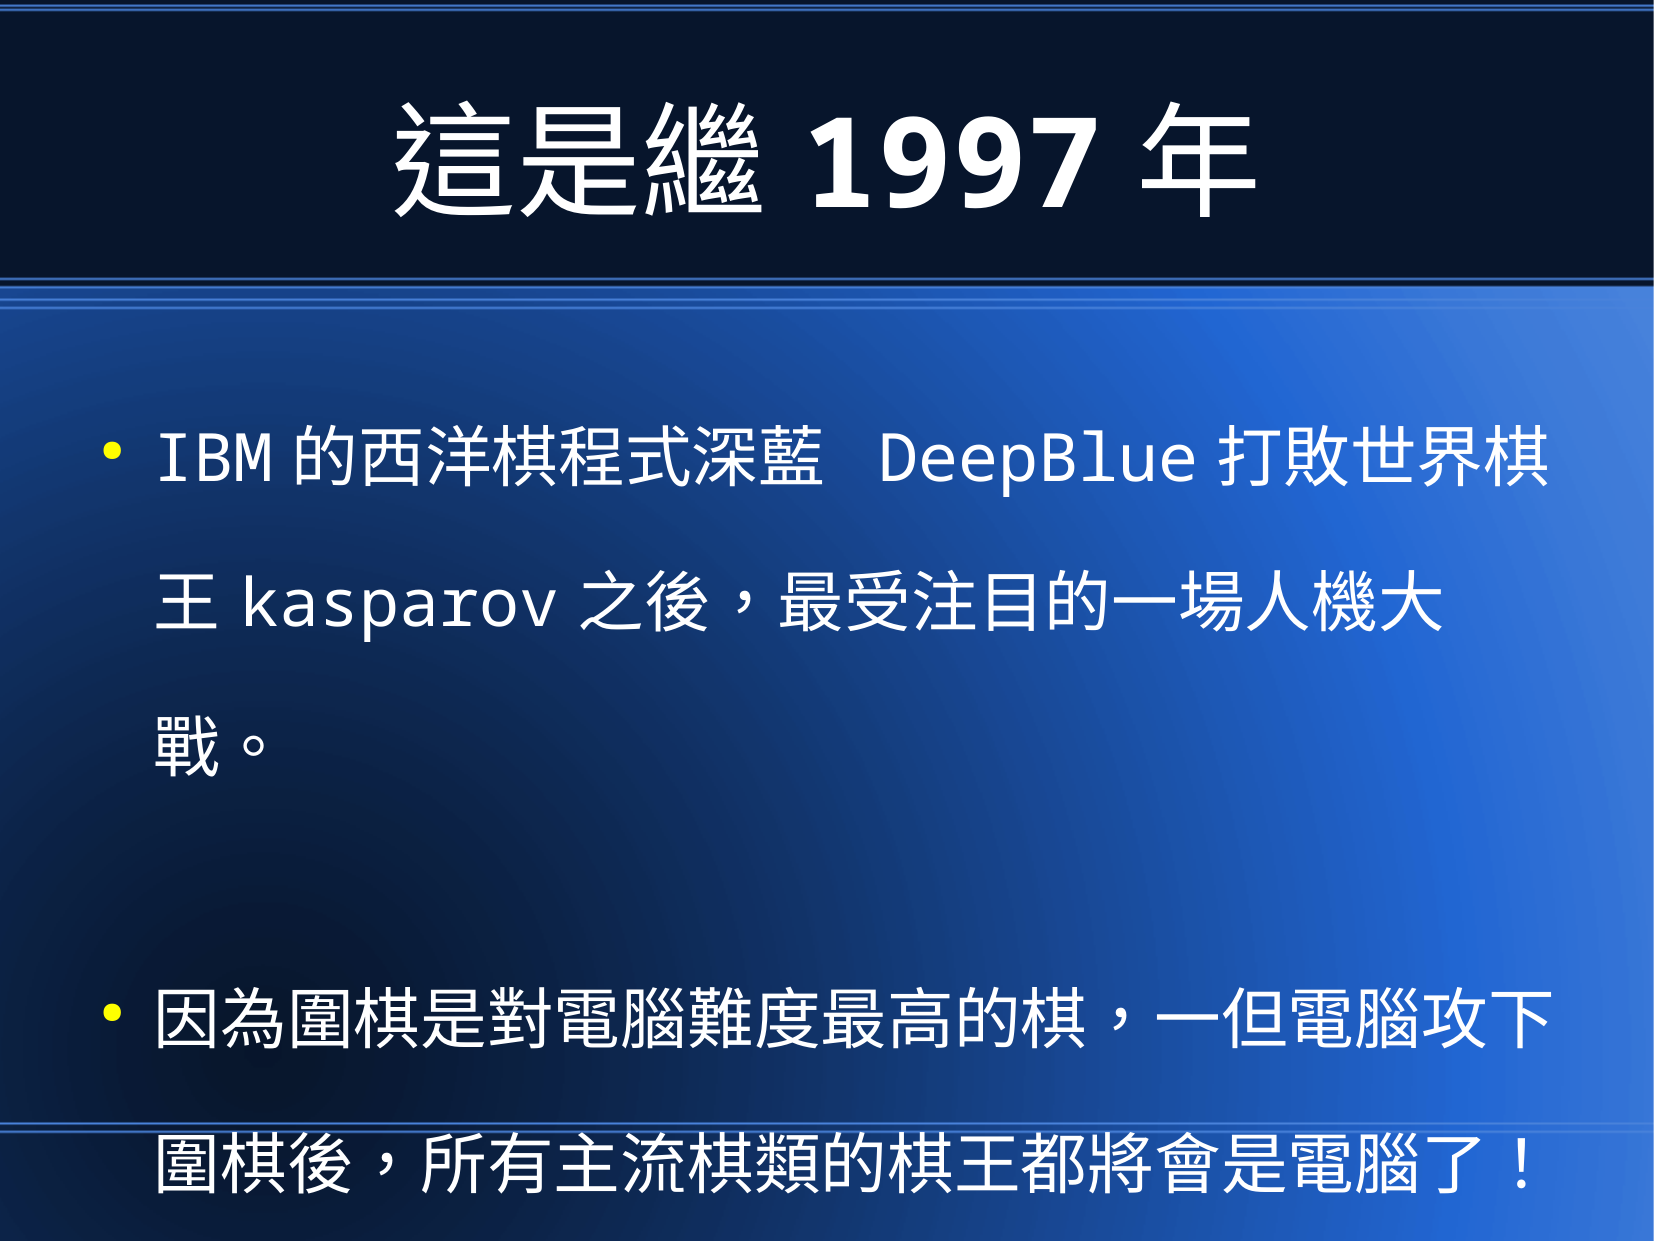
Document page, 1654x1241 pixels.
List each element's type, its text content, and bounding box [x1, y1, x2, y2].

title 這是繼1997年 [82, 49, 1571, 257]
list IBM的西洋棋程式深藍 DeepBlue打敗世界棋王kasparov之後，最受注目的一場人機大戰。 因為圍棋是對電腦難度最高的棋，一但電腦攻下圍棋後，所有主流棋類的棋王都將會是電腦了！ [82, 355, 1571, 1241]
picture [0, 0, 1654, 1241]
